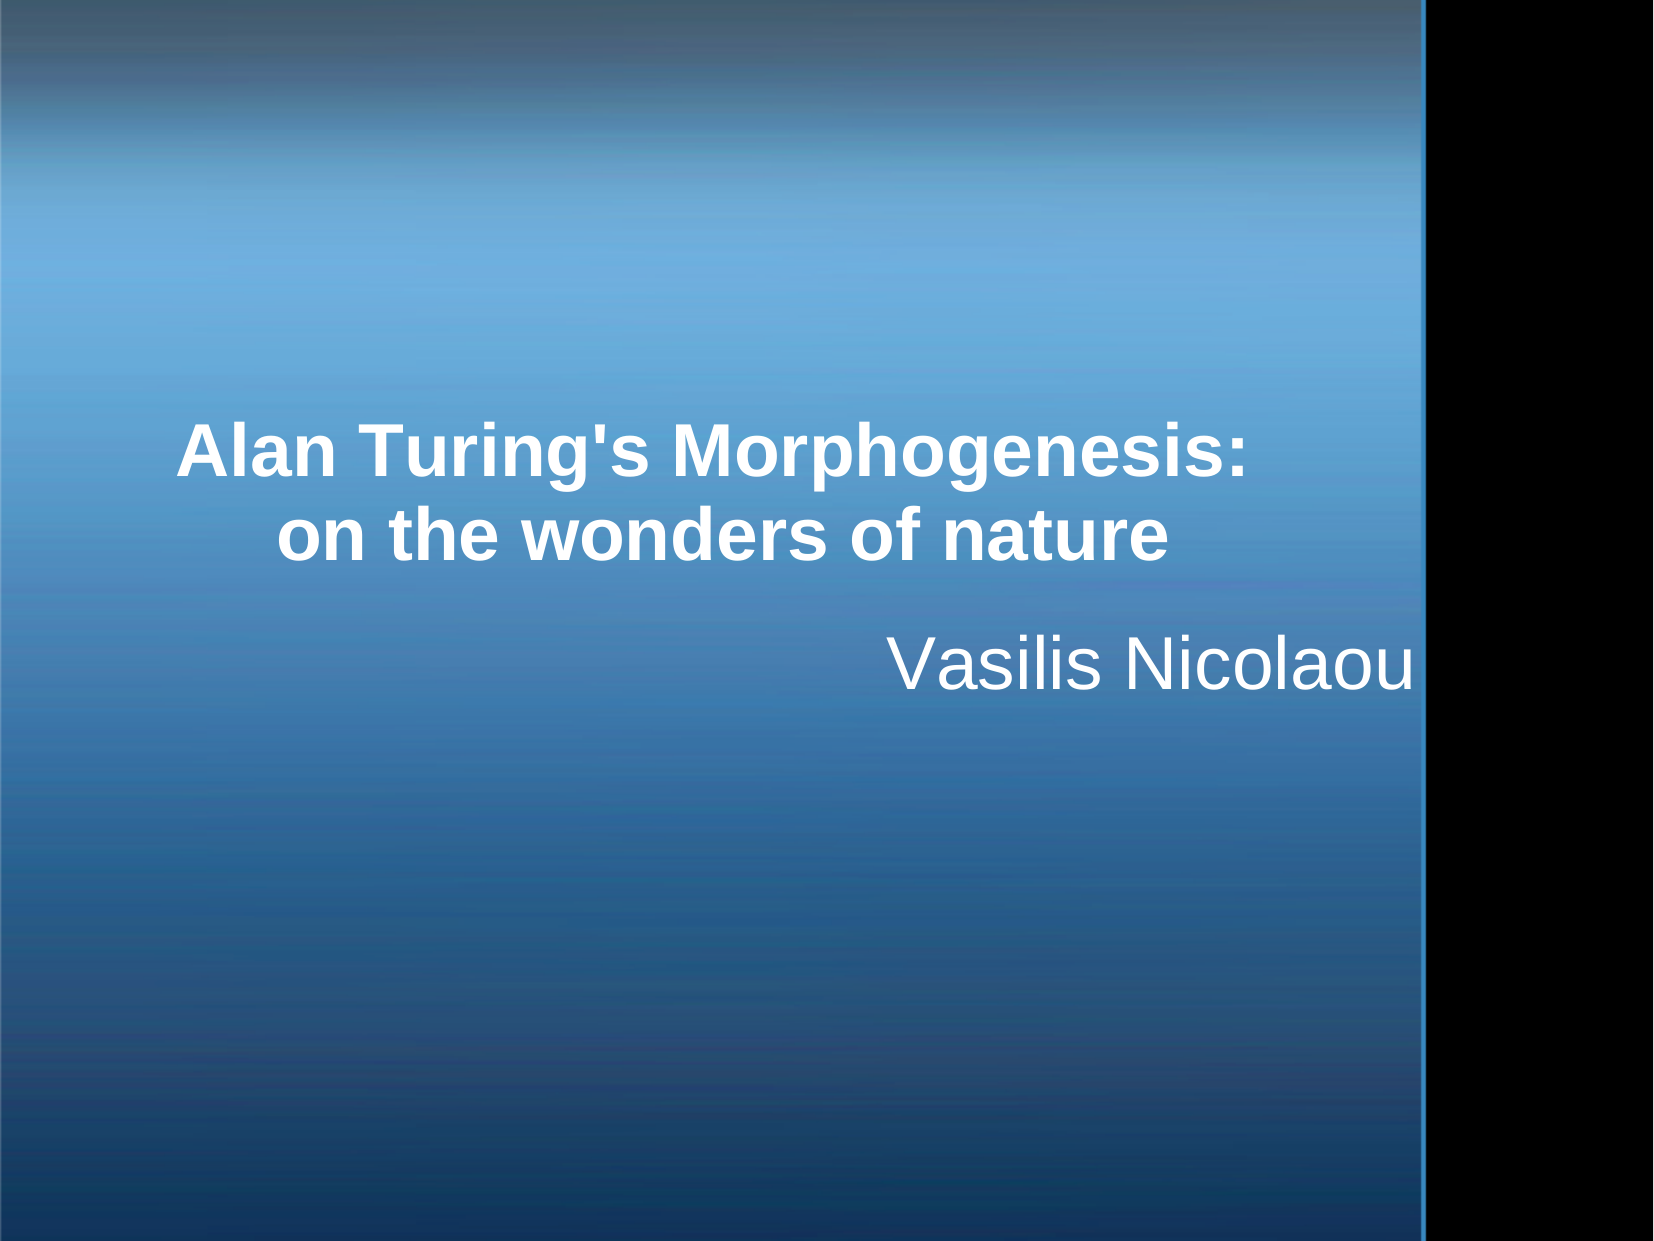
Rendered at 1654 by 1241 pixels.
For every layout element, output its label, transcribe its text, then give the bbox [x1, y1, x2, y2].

title Alan Turing's Morphogenesis: on the wonders of nature [0, 388, 1448, 597]
picture [0, 0, 1654, 1241]
title Vasilis Nicolaou [472, 620, 1417, 707]
